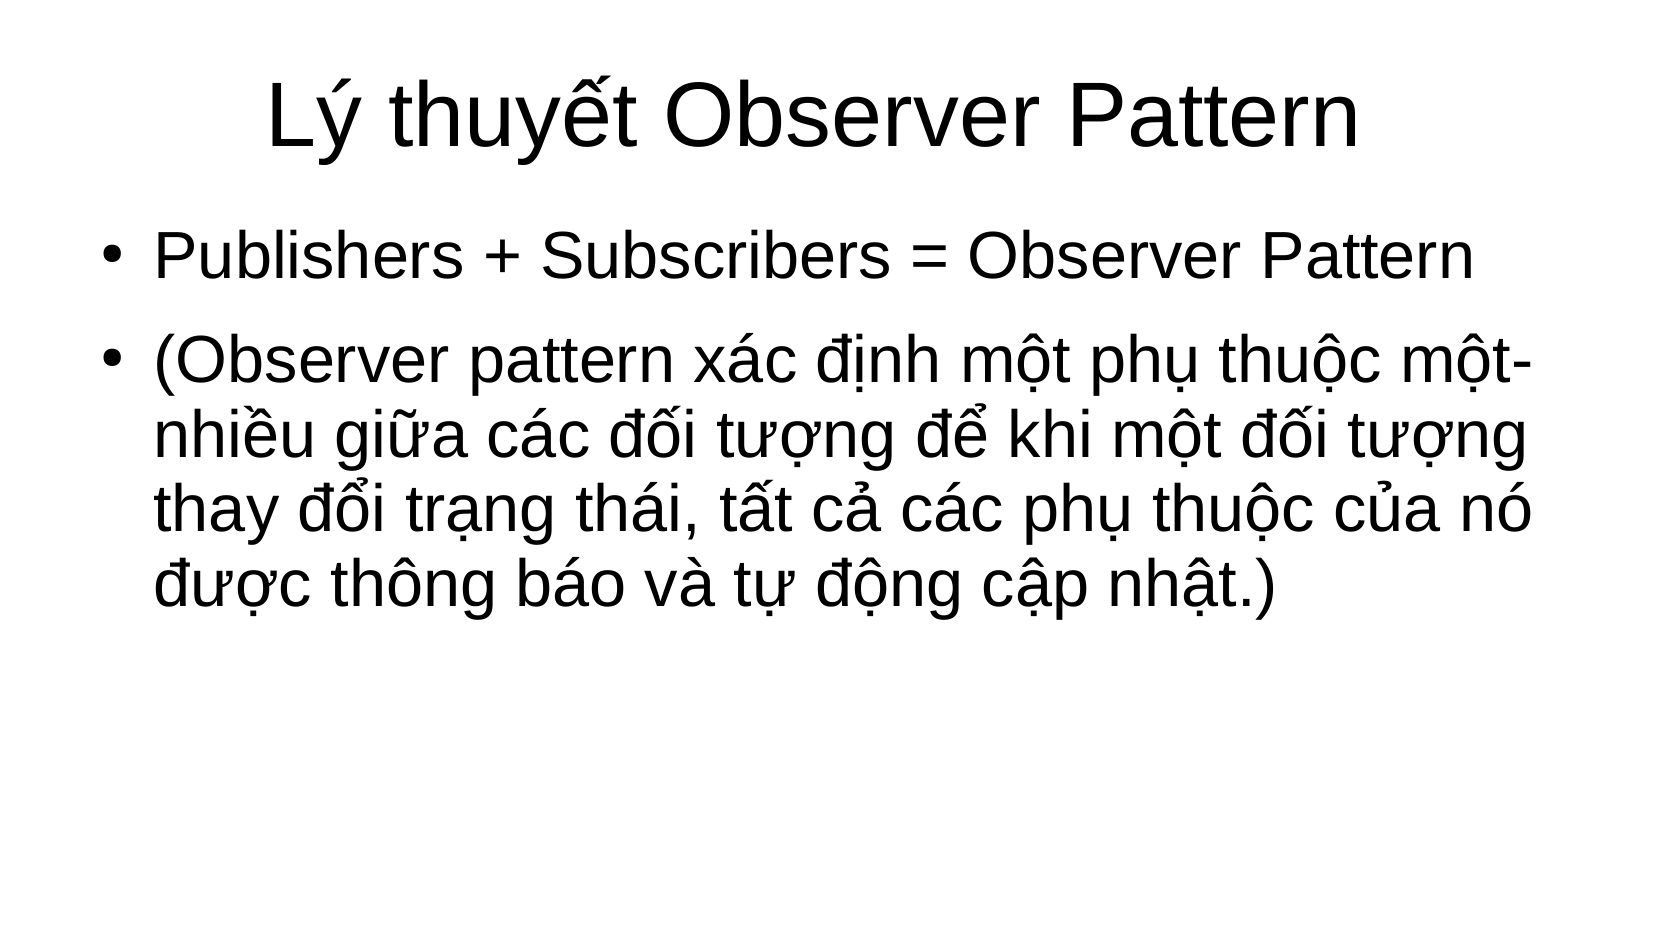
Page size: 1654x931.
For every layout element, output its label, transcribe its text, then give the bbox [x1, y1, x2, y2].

title Lý thuyết Observer Pattern [82, 37, 1571, 193]
list Publishers + Subscribers = Observer Pattern (Observer pattern xác định một phụ thuộc một-nhiều giữa các đối tượng để khi một đối tượng thay đổi trạng thái, tất cả các phụ thuộc của nó được thông báo và tự động cập nhật.) [82, 217, 1571, 758]
